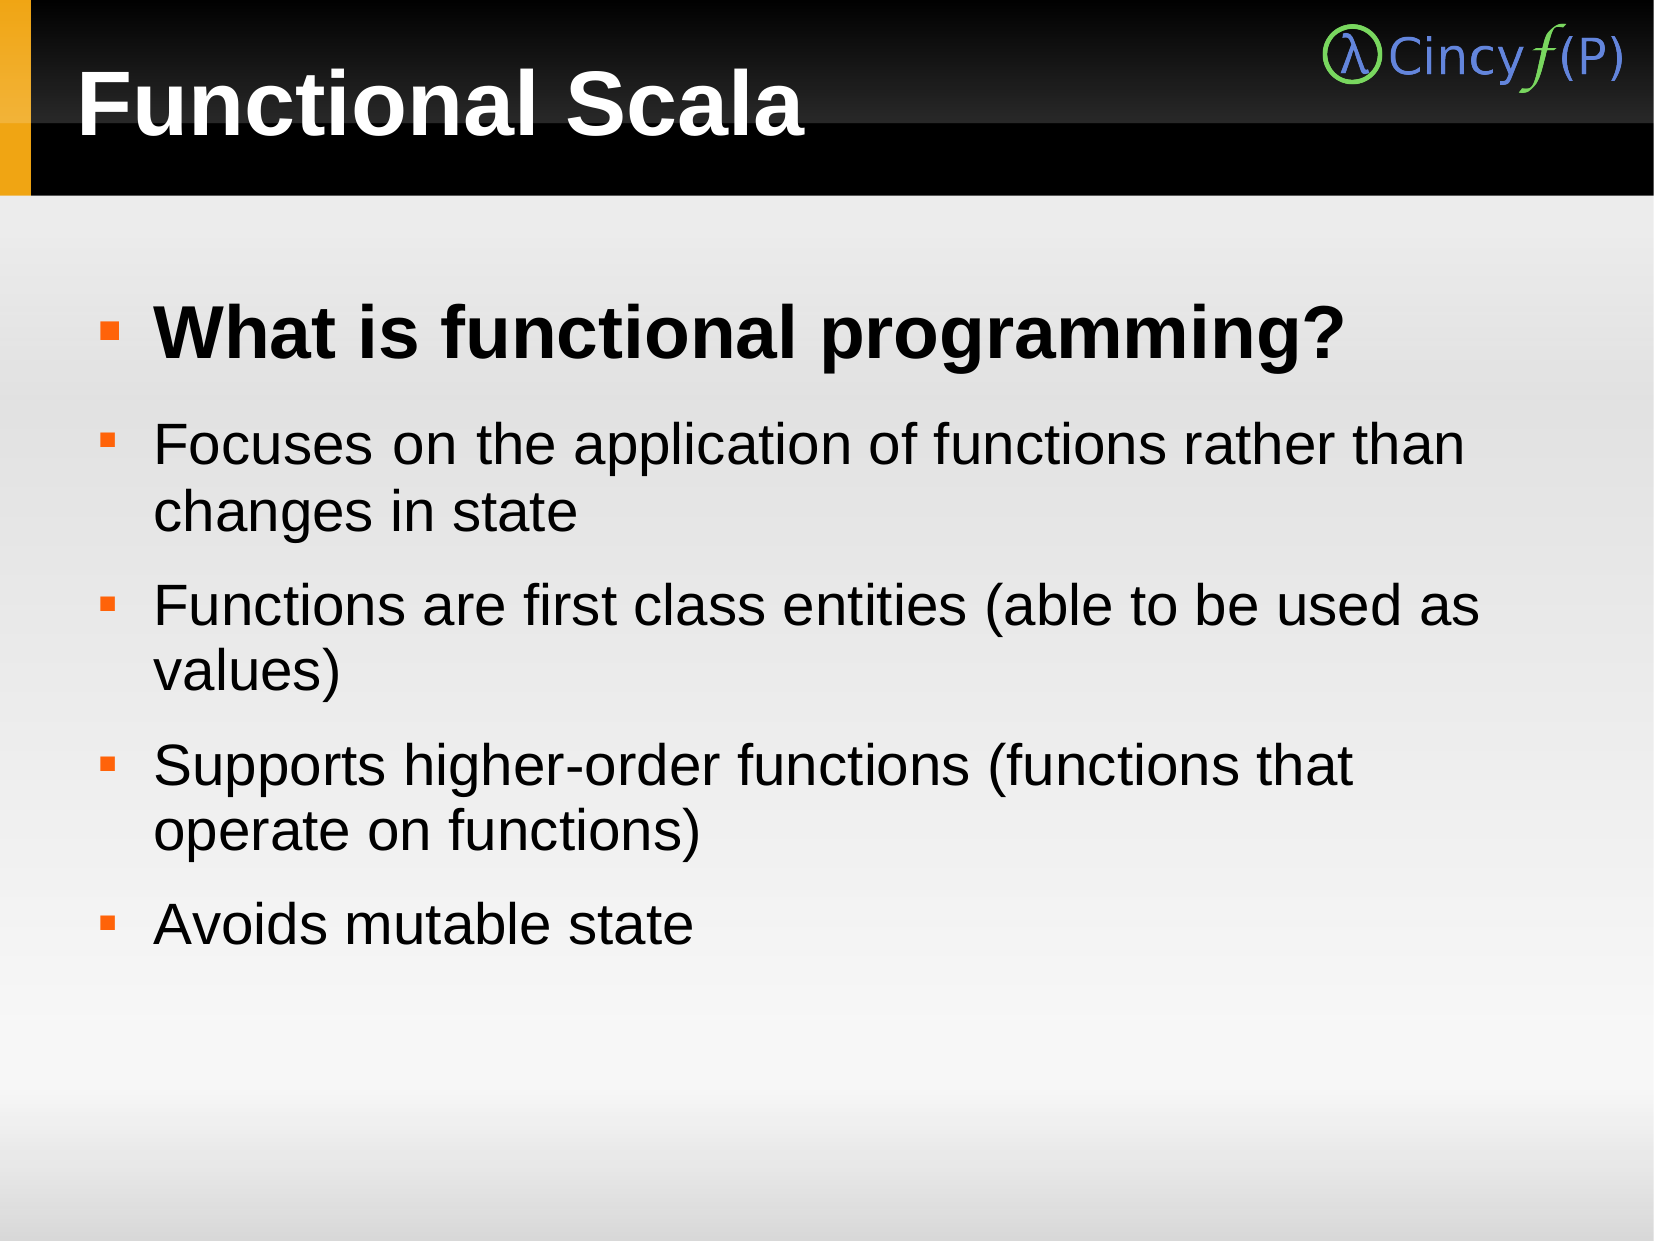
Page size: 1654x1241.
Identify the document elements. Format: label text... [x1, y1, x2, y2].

list What is functional programming? Focuses on the application of functions rather than changes in state Functions are first class entities (able to be used as values) Supports higher-order functions (functions that operate on functions) Avoids mutable state [82, 290, 1538, 1094]
picture [0, 0, 1654, 1241]
title Functional Scala [76, 0, 1565, 208]
